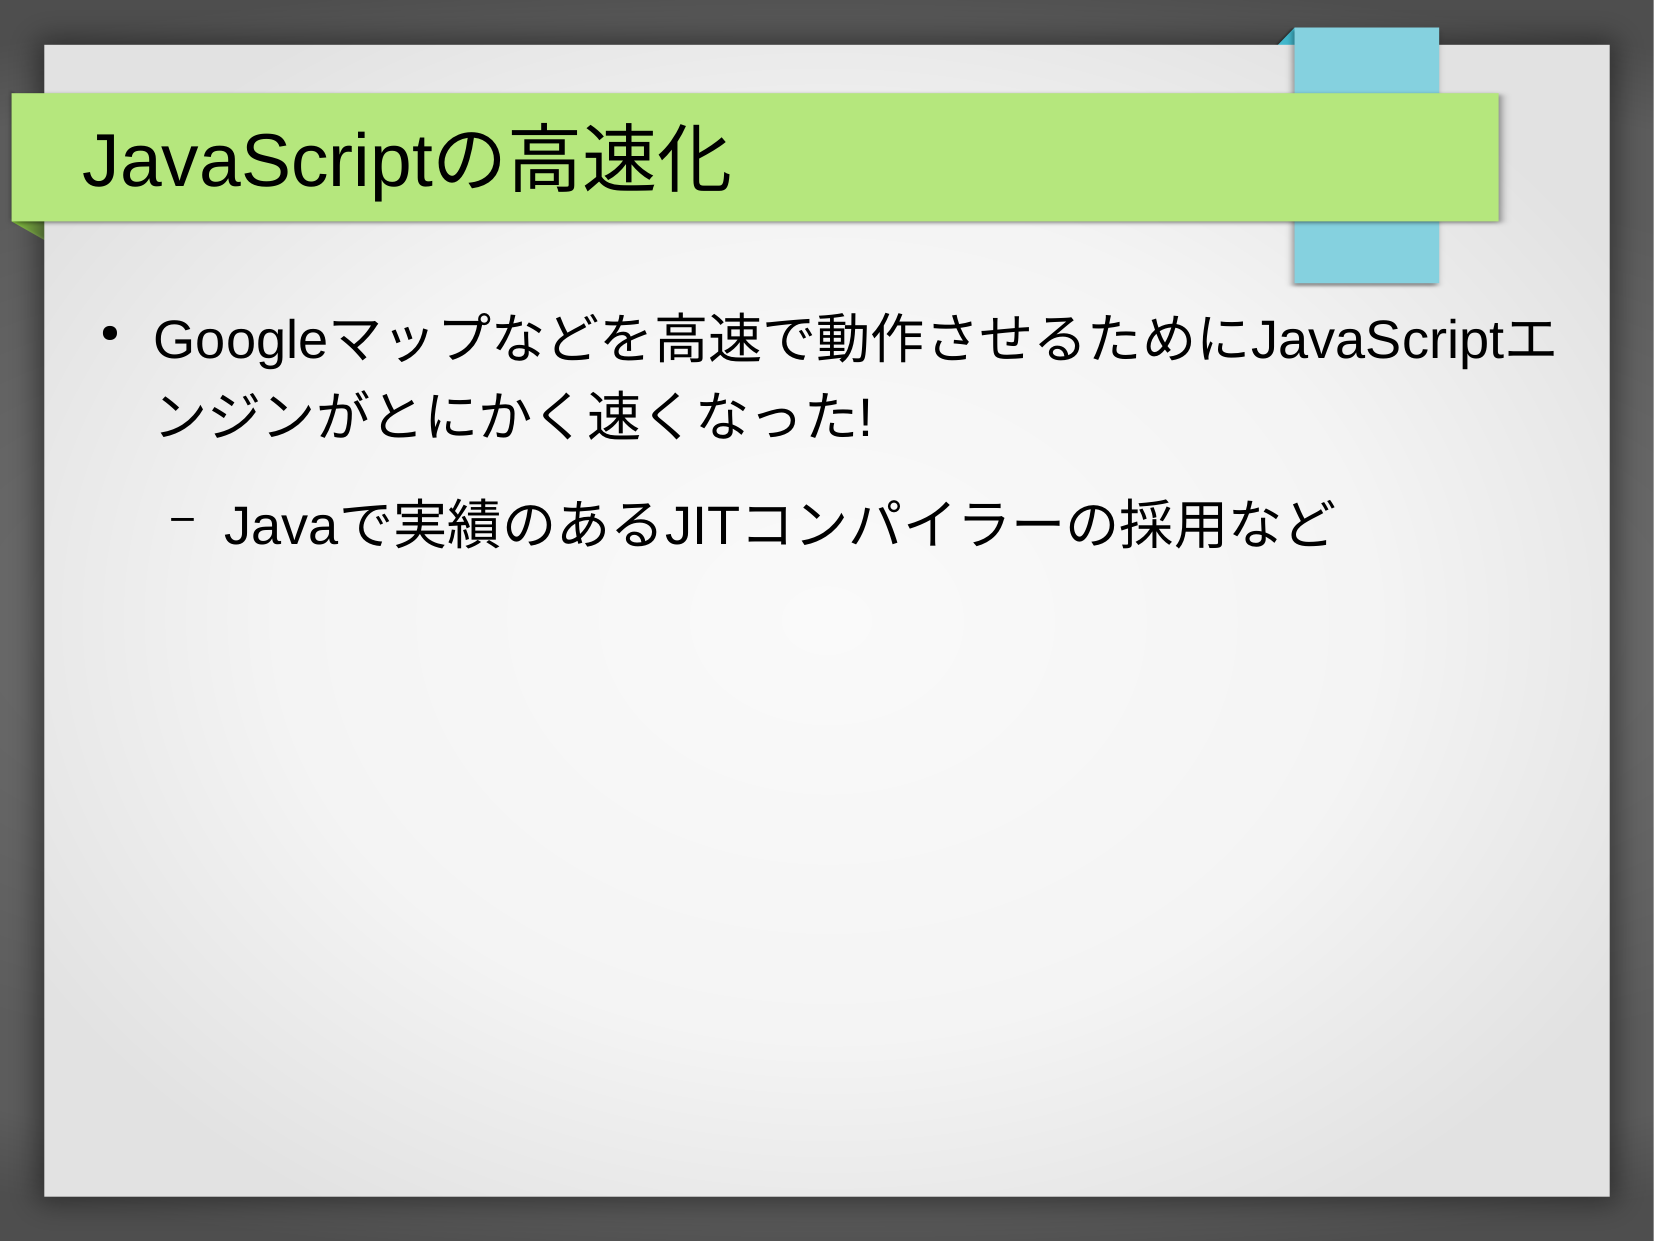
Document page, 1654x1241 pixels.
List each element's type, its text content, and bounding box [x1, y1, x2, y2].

list Googleマップなどを高速で動作させるためにJavaScriptエンジンがとにかく速くなった! Javaで実績のあるJITコンパイラーの採用など [82, 295, 1571, 1015]
title JavaScriptの高速化 [82, 94, 1264, 213]
picture [0, 0, 1654, 1241]
